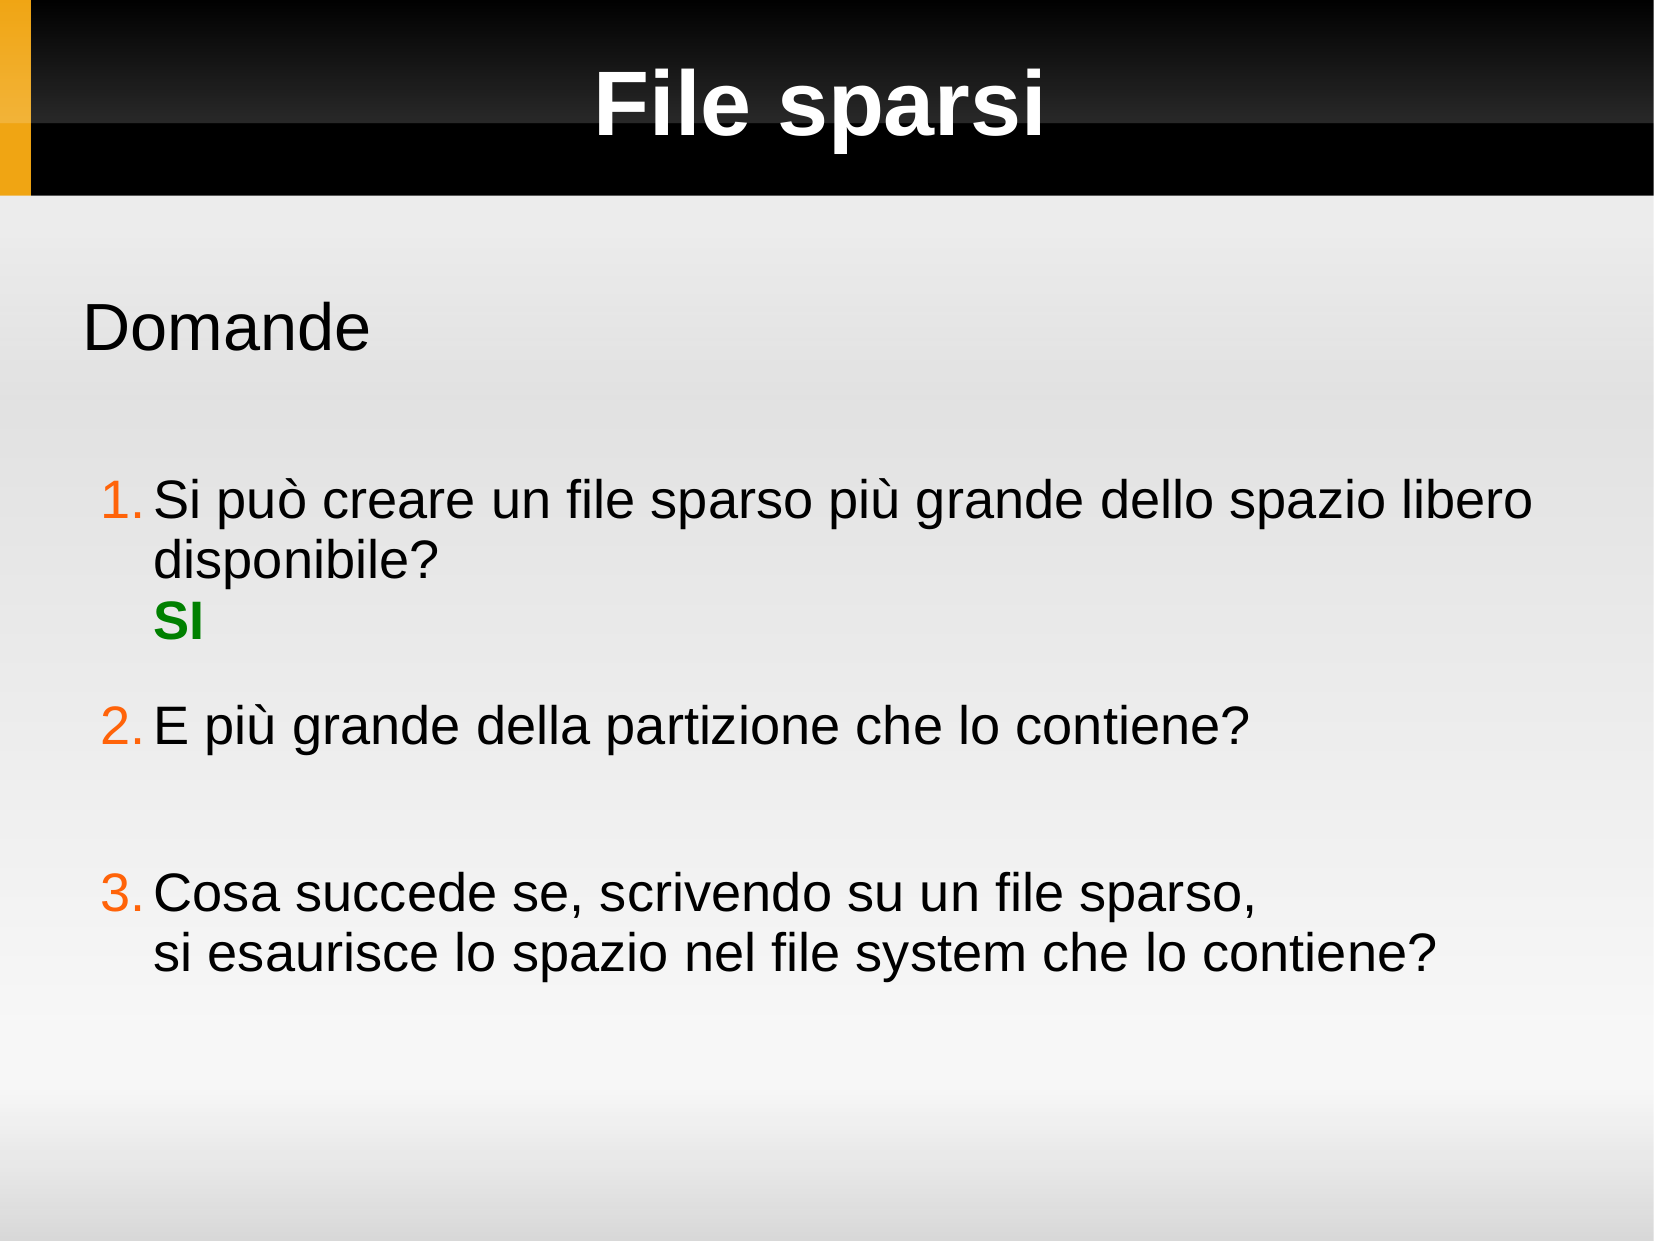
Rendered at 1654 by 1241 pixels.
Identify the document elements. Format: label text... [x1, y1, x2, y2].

title File sparsi [76, 0, 1565, 208]
picture [0, 0, 1654, 1241]
list Domande Si può creare un file sparso più grande dello spazio libero disponibile? SI E più grande della partizione che lo contiene? Cosa succede se, scrivendo su un file sparso, si esaurisce lo spazio nel file system che lo contiene? [82, 290, 1571, 1126]
